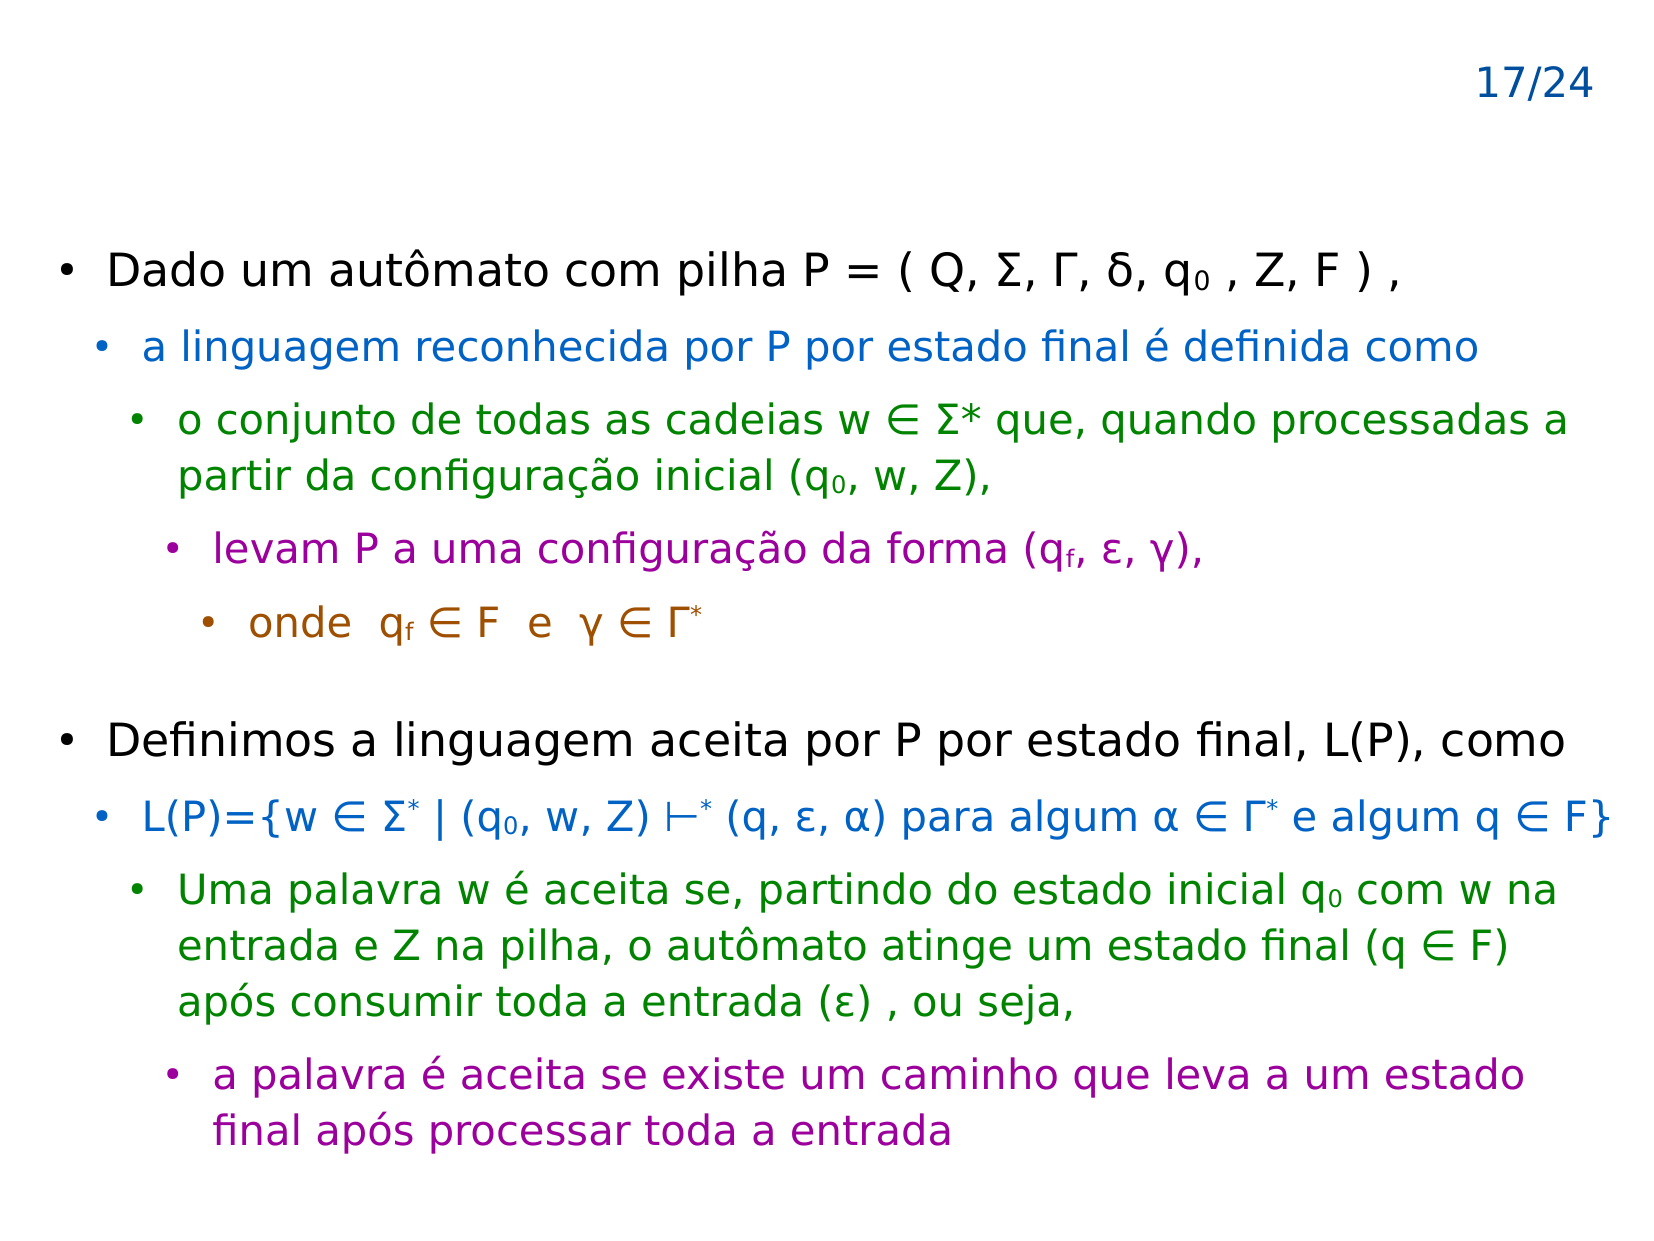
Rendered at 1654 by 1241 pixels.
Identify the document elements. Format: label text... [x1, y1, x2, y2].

list Dado um autômato com pilha P = ( Q, Σ, Γ, δ, q0 , Z, F ) , a linguagem reconhecida por P por estado final é definida como o conjunto de todas as cadeias w ∈ Σ* que, quando processadas a partir da configuração inicial (q0, w, Z), levam P a uma configuração da forma (qf, ε, γ), onde qf ∈ F e γ ∈ Γ* Definimos a linguagem aceita por P por estado final, L(P), como L(P)={w ∈ Σ* | (q0, w, Z) ⊢* (q, ε, α) para algum α ∈ Γ* e algum q ∈ F} Uma palavra w é aceita se, partindo do estado inicial q0 com w na entrada e Z na pilha, o autômato atinge um estado final (q ∈ F) após consumir toda a entrada (ε) , ou seja, a palavra é aceita se existe um caminho que leva a um estado final após processar toda a entrada [59, 236, 1617, 1211]
